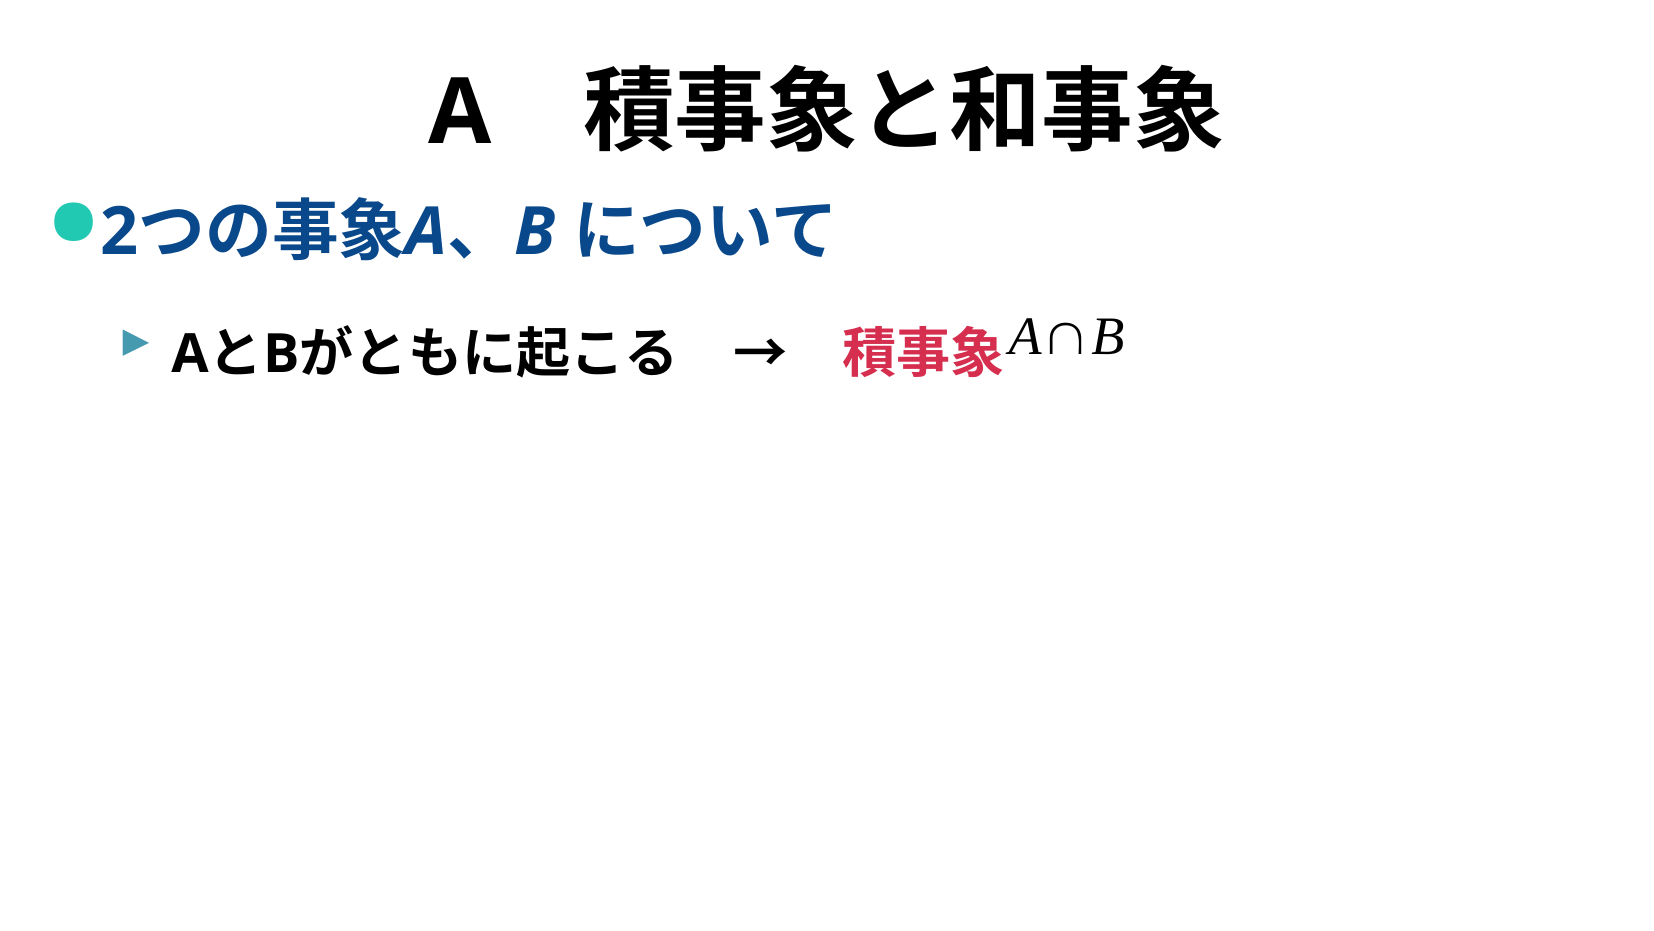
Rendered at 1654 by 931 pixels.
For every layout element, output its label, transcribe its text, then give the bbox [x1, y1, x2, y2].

chart [1003, 306, 1128, 367]
title A 積事象と和事象 [29, 29, 1625, 177]
list 2つの事象A、B について AとBがともに起こる → 積事象 [29, 177, 1625, 502]
